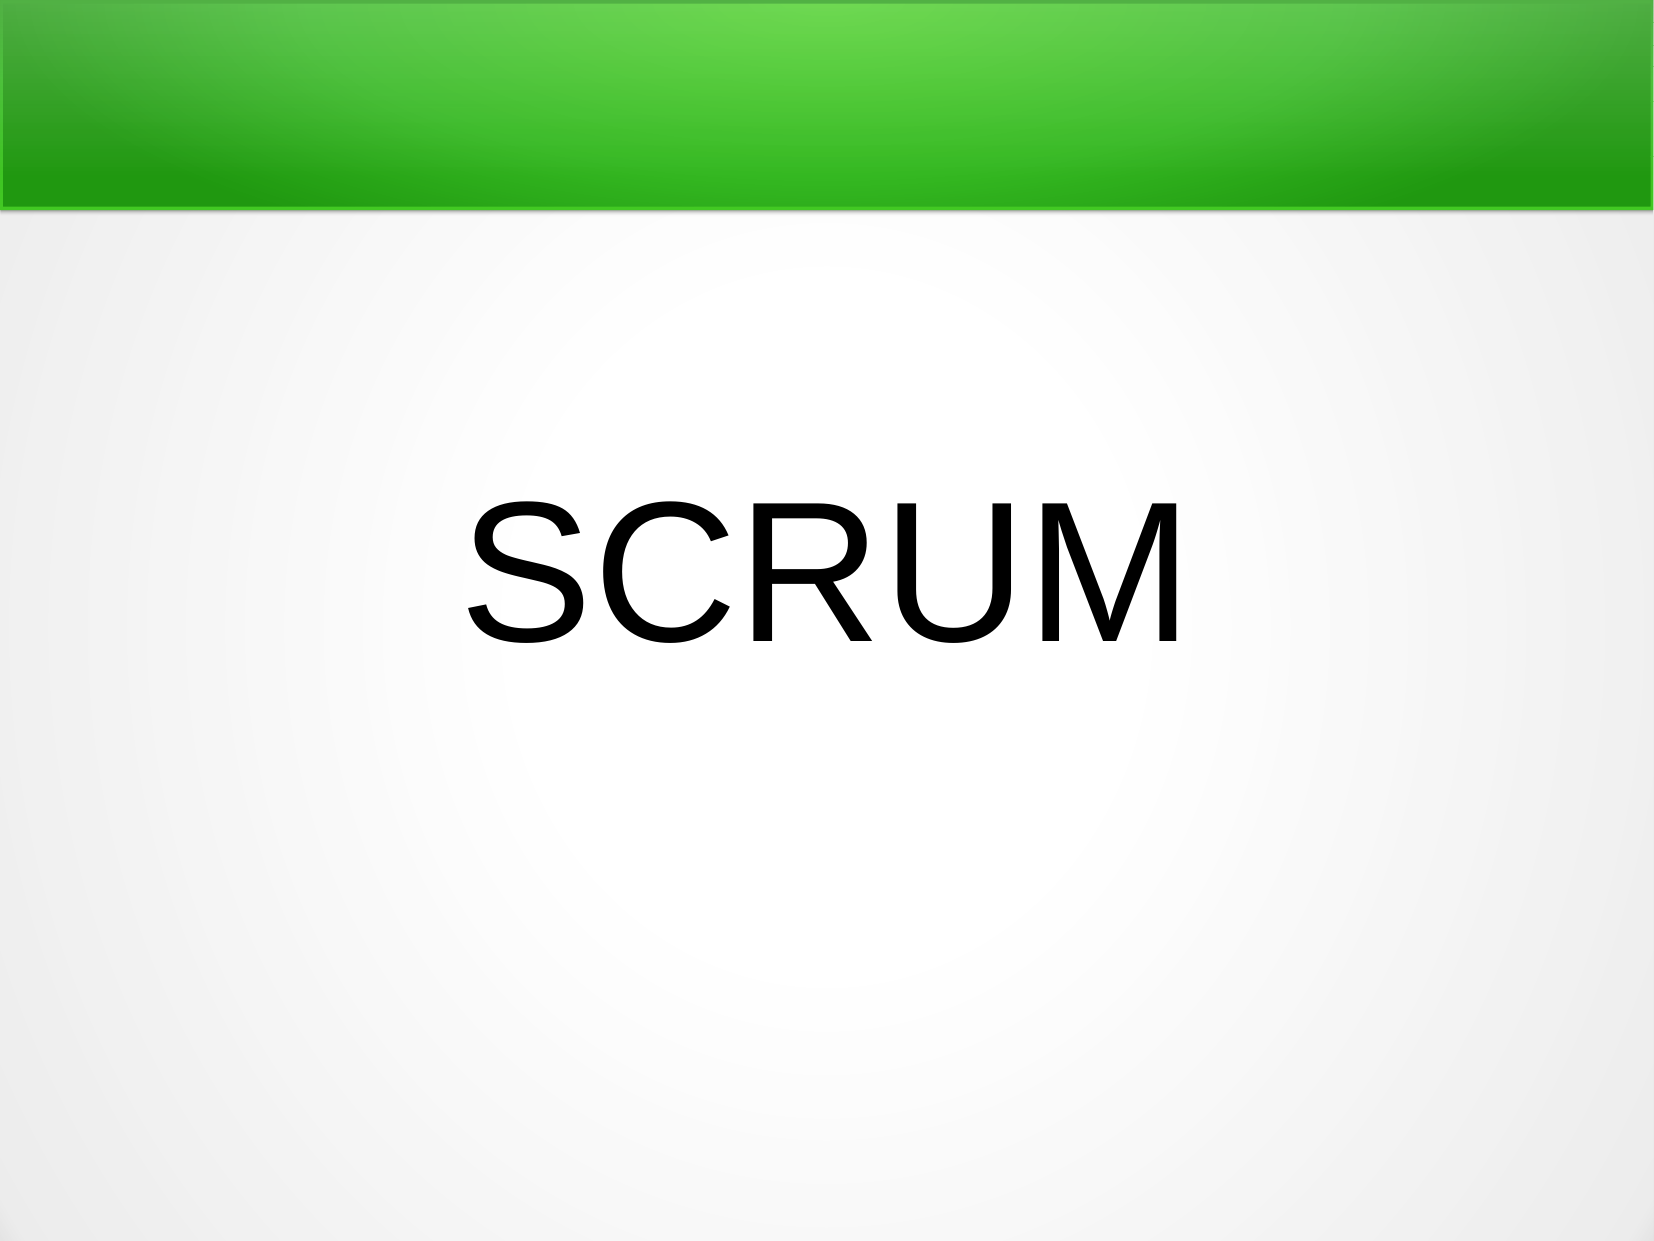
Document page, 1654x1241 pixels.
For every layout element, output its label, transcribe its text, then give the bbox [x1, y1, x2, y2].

title SCRUM [82, 460, 1571, 685]
